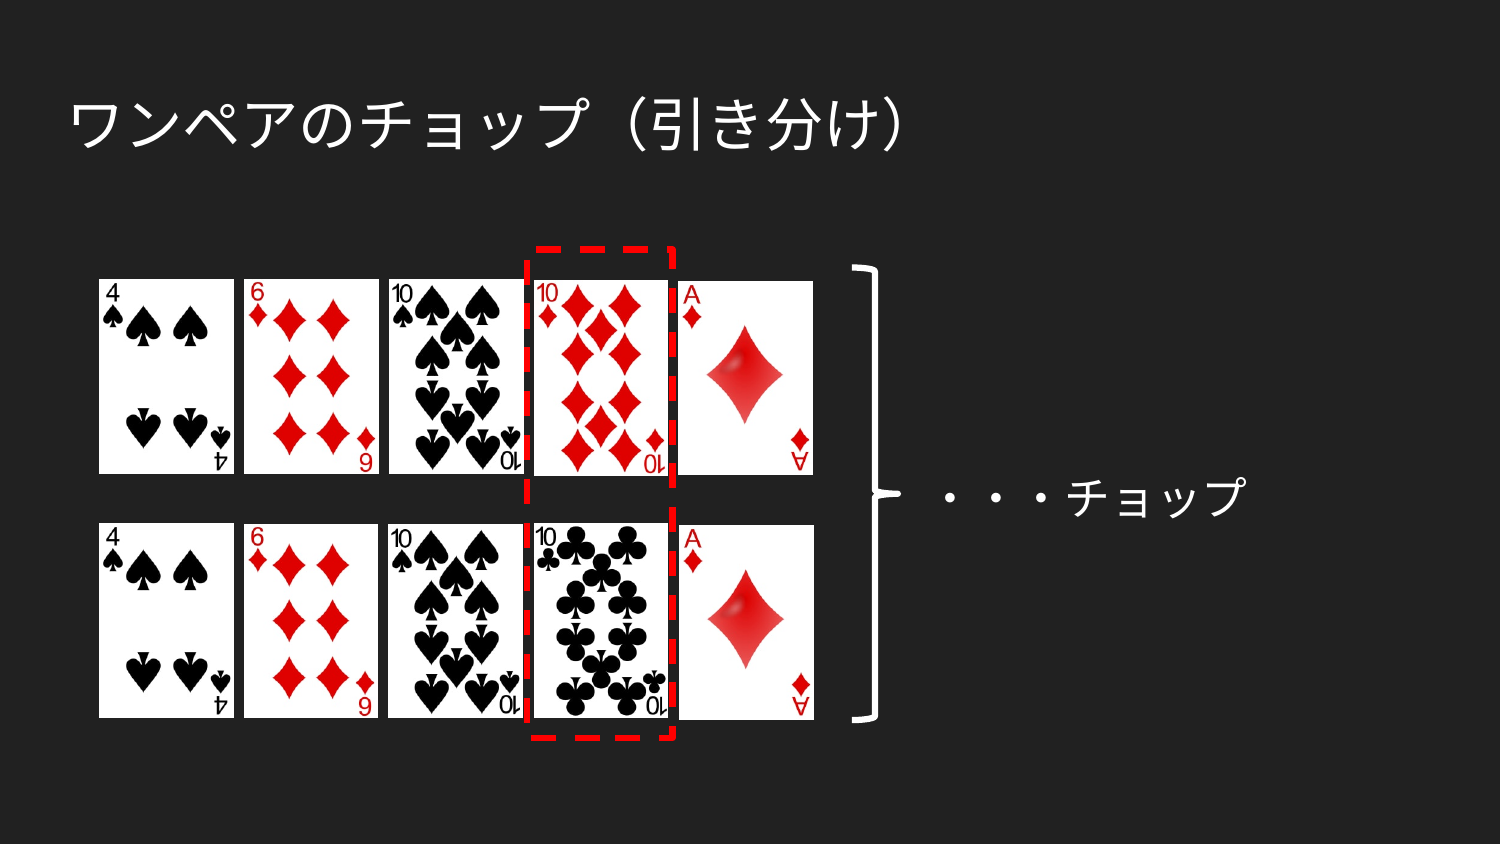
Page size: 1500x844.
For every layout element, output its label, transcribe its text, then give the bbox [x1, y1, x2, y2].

picture [678, 281, 813, 475]
picture [244, 279, 379, 474]
text_box ・・・チョップ [912, 454, 1500, 533]
picture [534, 523, 668, 718]
picture [679, 525, 814, 720]
picture [244, 524, 378, 718]
picture [99, 279, 234, 474]
picture [389, 279, 524, 474]
picture [534, 280, 668, 476]
title ワンペアのチョップ（引き分け） [51, 72, 1449, 167]
picture [388, 524, 523, 718]
picture [99, 523, 234, 718]
